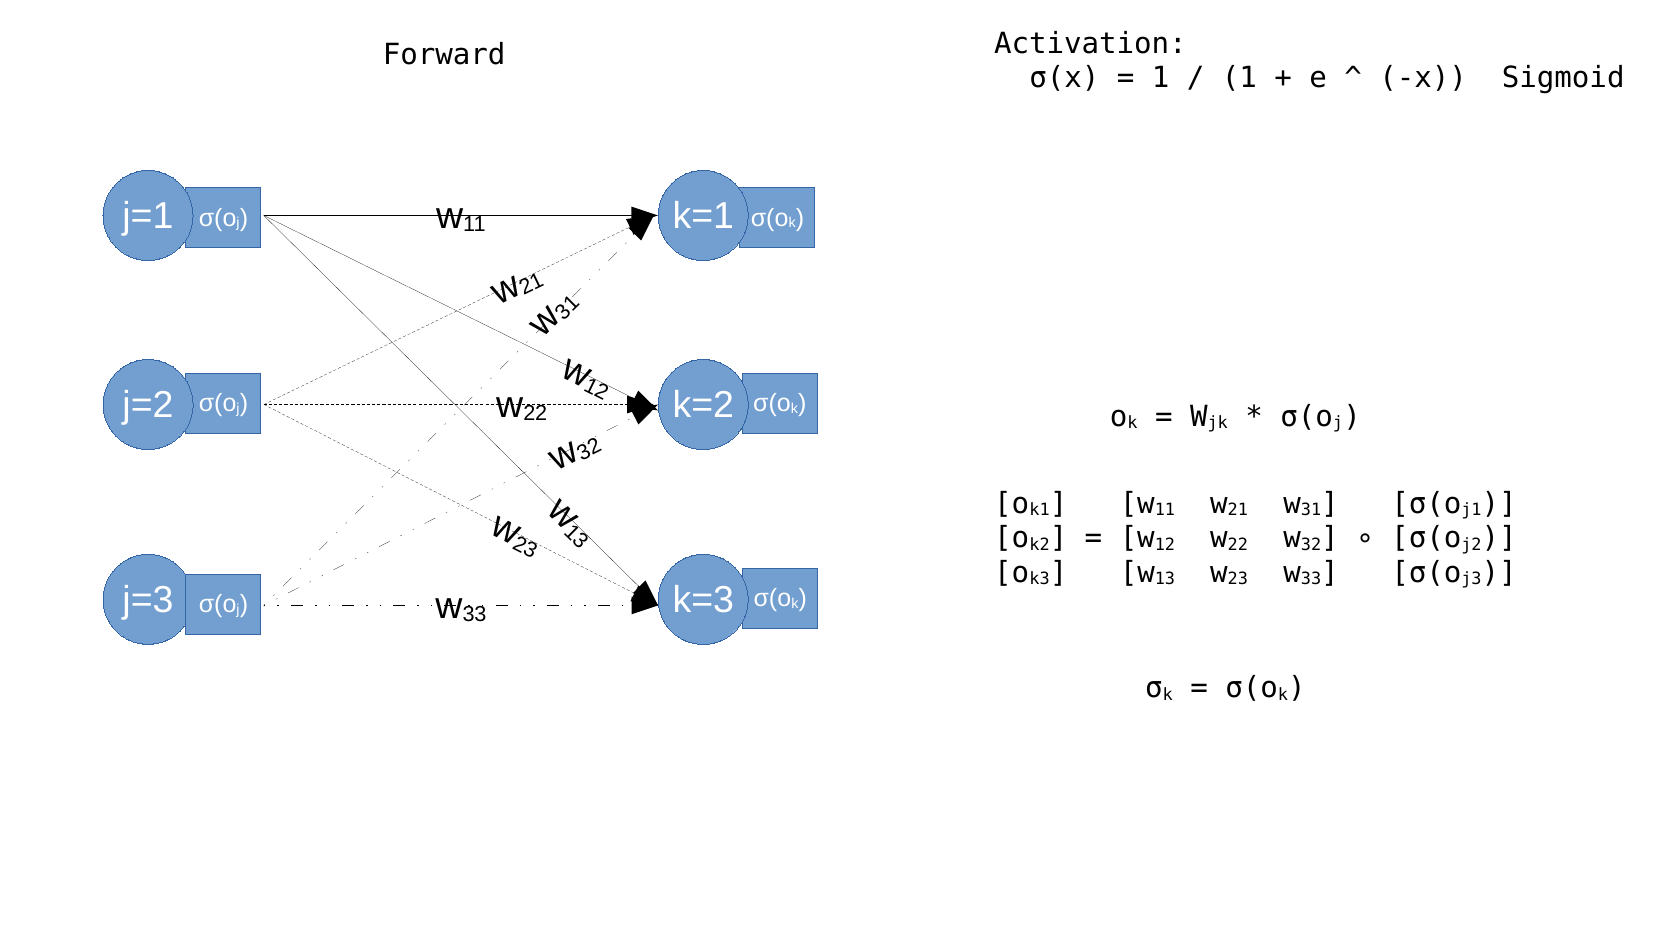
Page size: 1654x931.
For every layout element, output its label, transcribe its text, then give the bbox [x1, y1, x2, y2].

text_box Activation: σ(x) = 1 / (1 + e ^ (-x)) Sigmoid [979, 19, 1651, 137]
text_box σ(oj) [185, 187, 261, 248]
text_box ok = Wjk * σ(oj) [1095, 391, 1391, 451]
text_box j=1 [102, 170, 194, 261]
text_box k=1 [658, 170, 749, 261]
text_box k=2 [658, 359, 749, 450]
text_box σ(ok) [742, 373, 818, 434]
text_box k=3 [658, 554, 749, 645]
text_box σ(ok) [739, 187, 815, 248]
text_box σ(ok) [742, 568, 818, 629]
text_box [ok1] [w11 w21 w31] [σ(oj1)] [ok2] = [w12 w22 w32] ∘ [σ(oj2)] [ok3] [w13 w23 w33] [σ(oj3)] [979, 478, 1580, 625]
text_box σ(oj) [185, 574, 261, 635]
text_box σk = σ(ok) [1130, 663, 1326, 722]
text_box j=3 [103, 554, 186, 645]
text_box Forward [368, 30, 571, 86]
text_box j=2 [103, 359, 194, 450]
text_box σ(oj) [185, 373, 261, 434]
